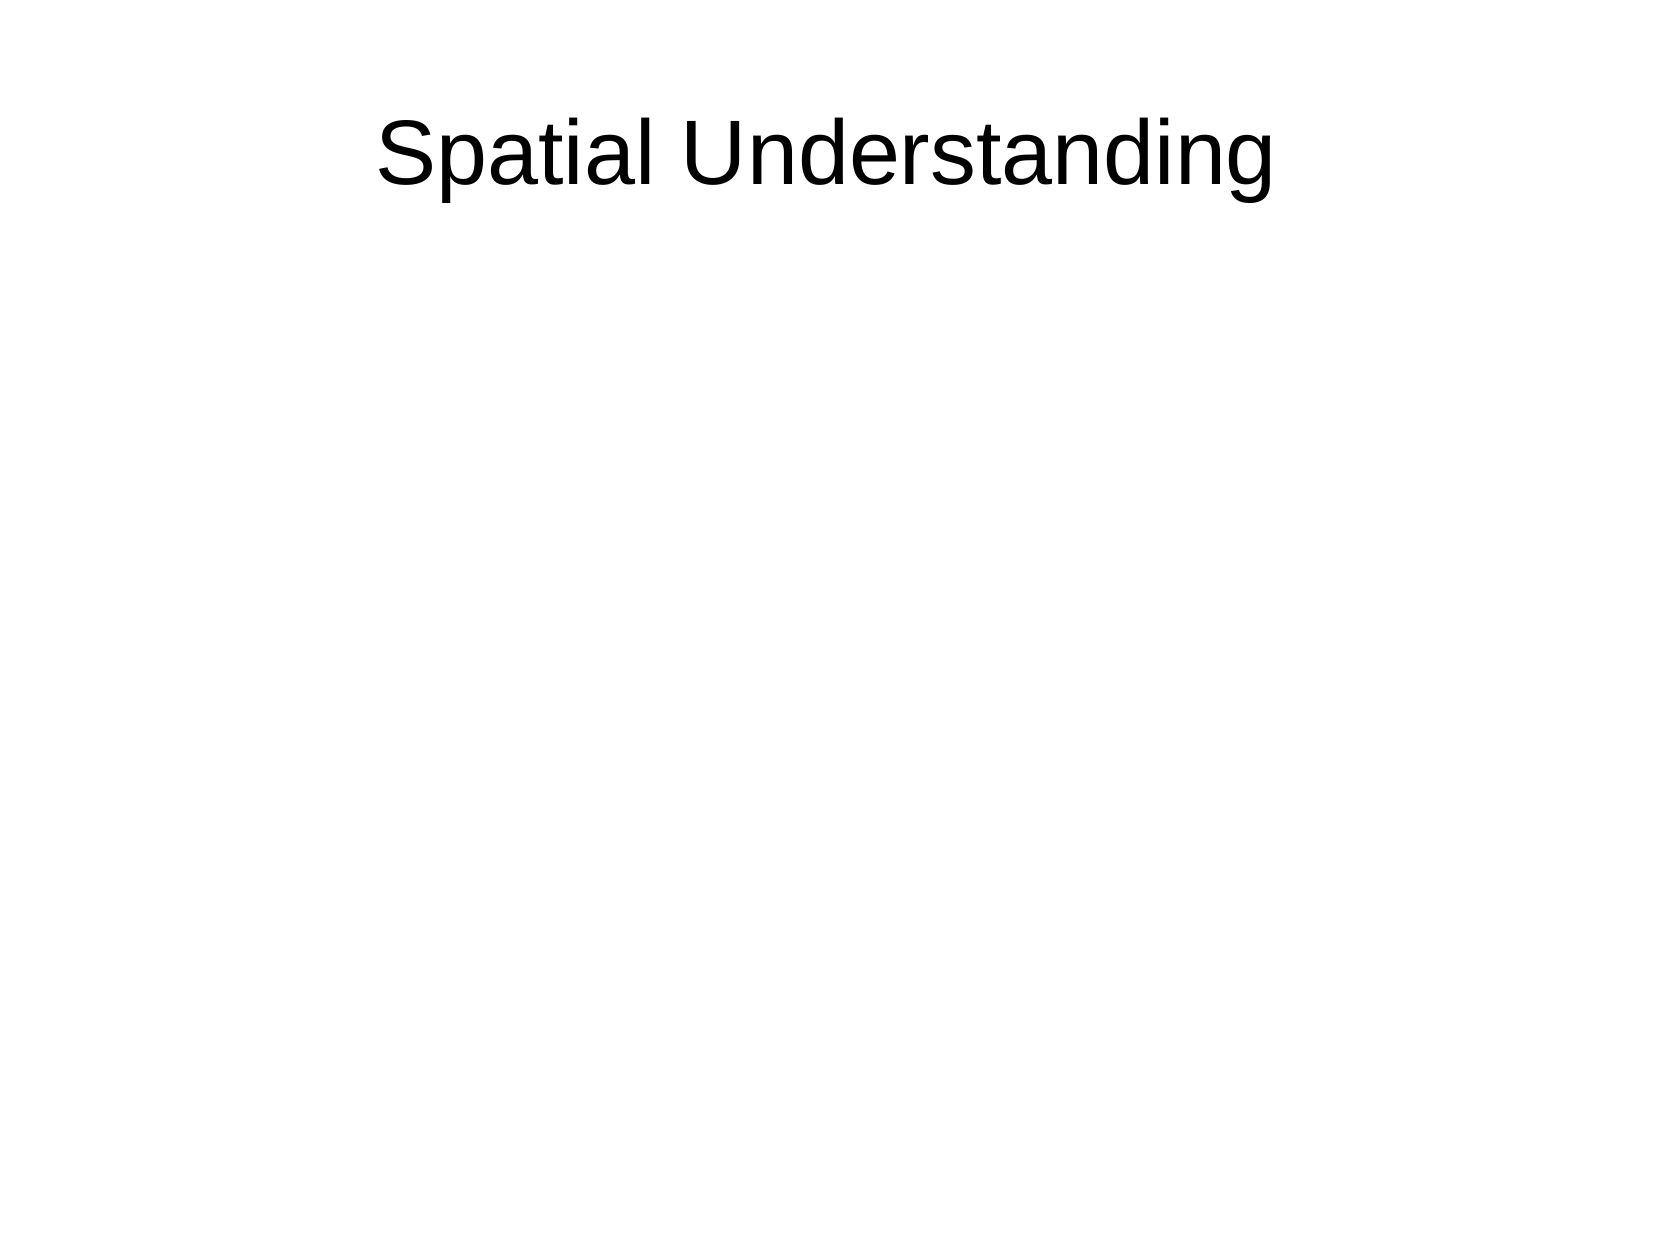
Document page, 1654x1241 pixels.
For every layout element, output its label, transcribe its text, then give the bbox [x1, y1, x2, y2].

title Spatial Understanding [82, 49, 1571, 257]
